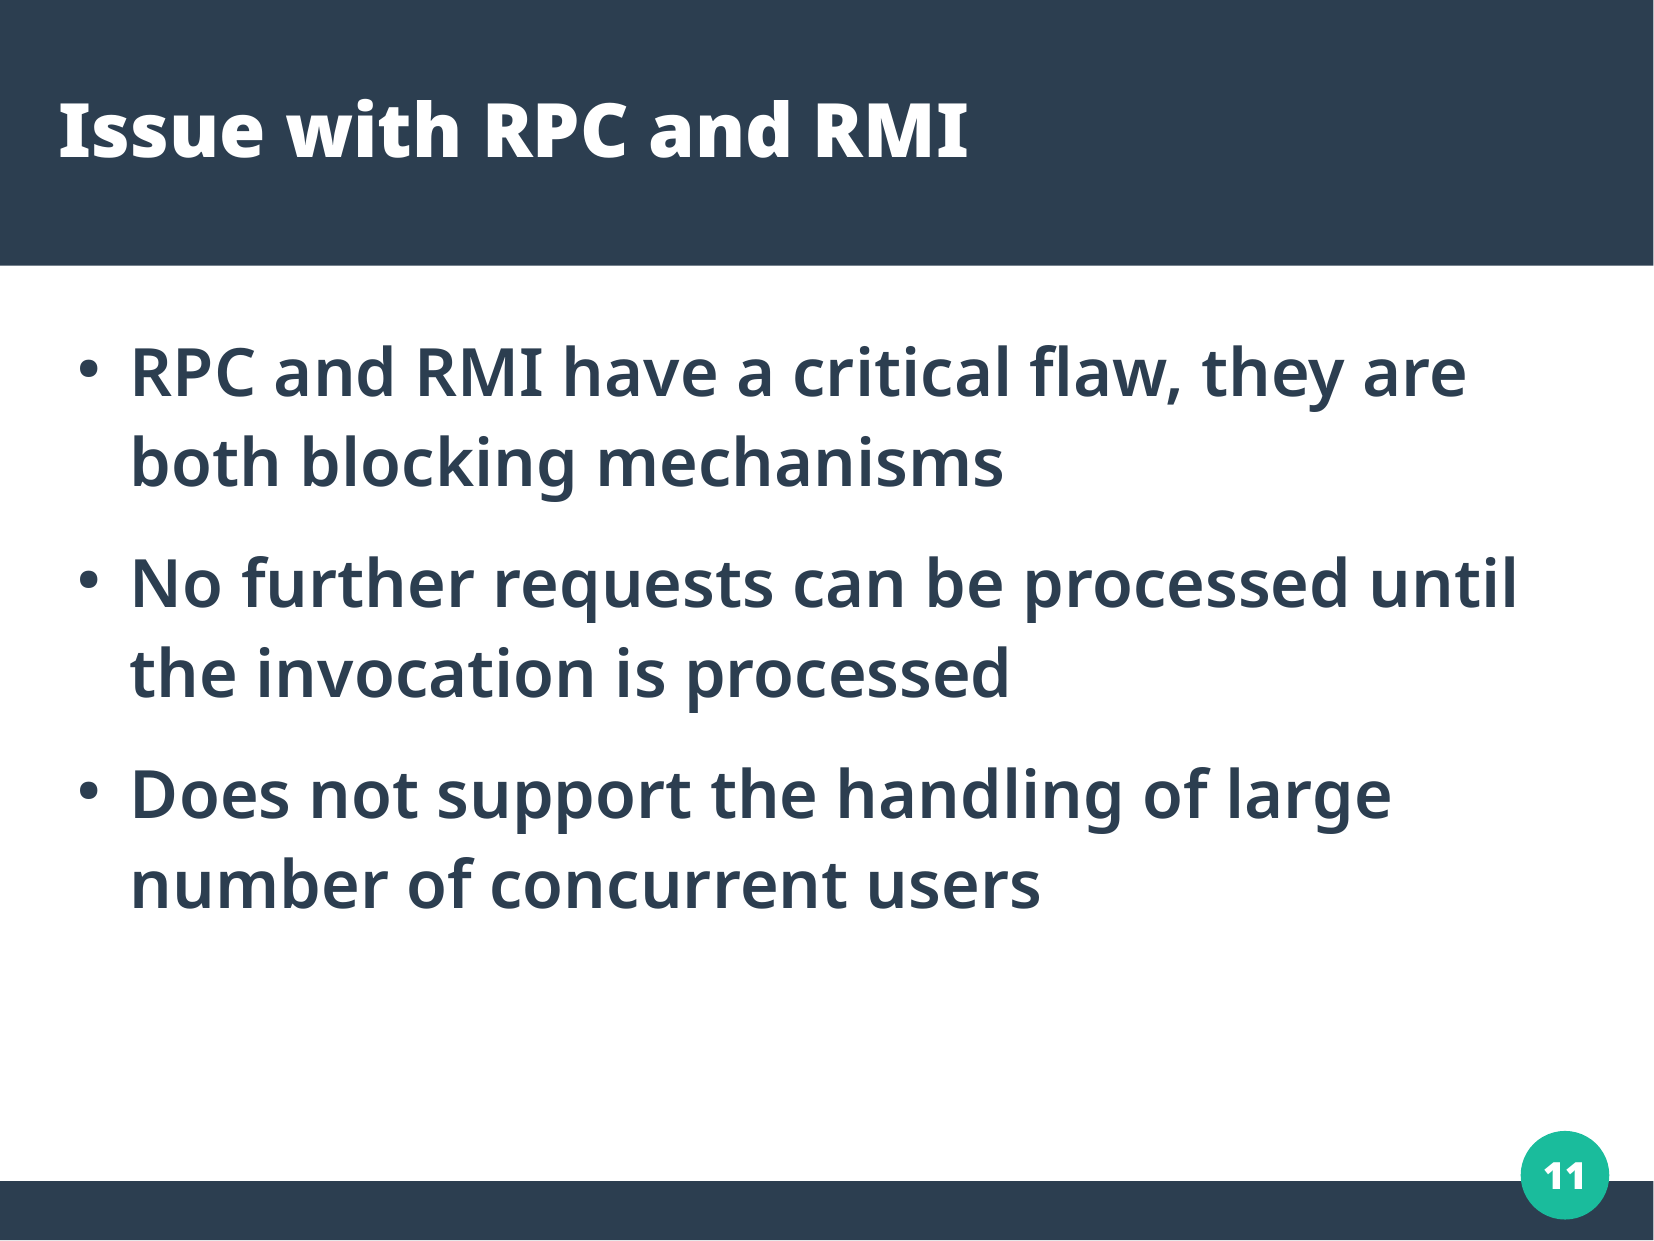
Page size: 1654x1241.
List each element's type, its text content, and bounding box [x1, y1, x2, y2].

title Issue with RPC and RMI [59, 49, 1595, 207]
list RPC and RMI have a critical flaw, they are both blocking mechanisms No further requests can be processed until the invocation is processed Does not support the handling of large number of concurrent users [59, 324, 1595, 1152]
